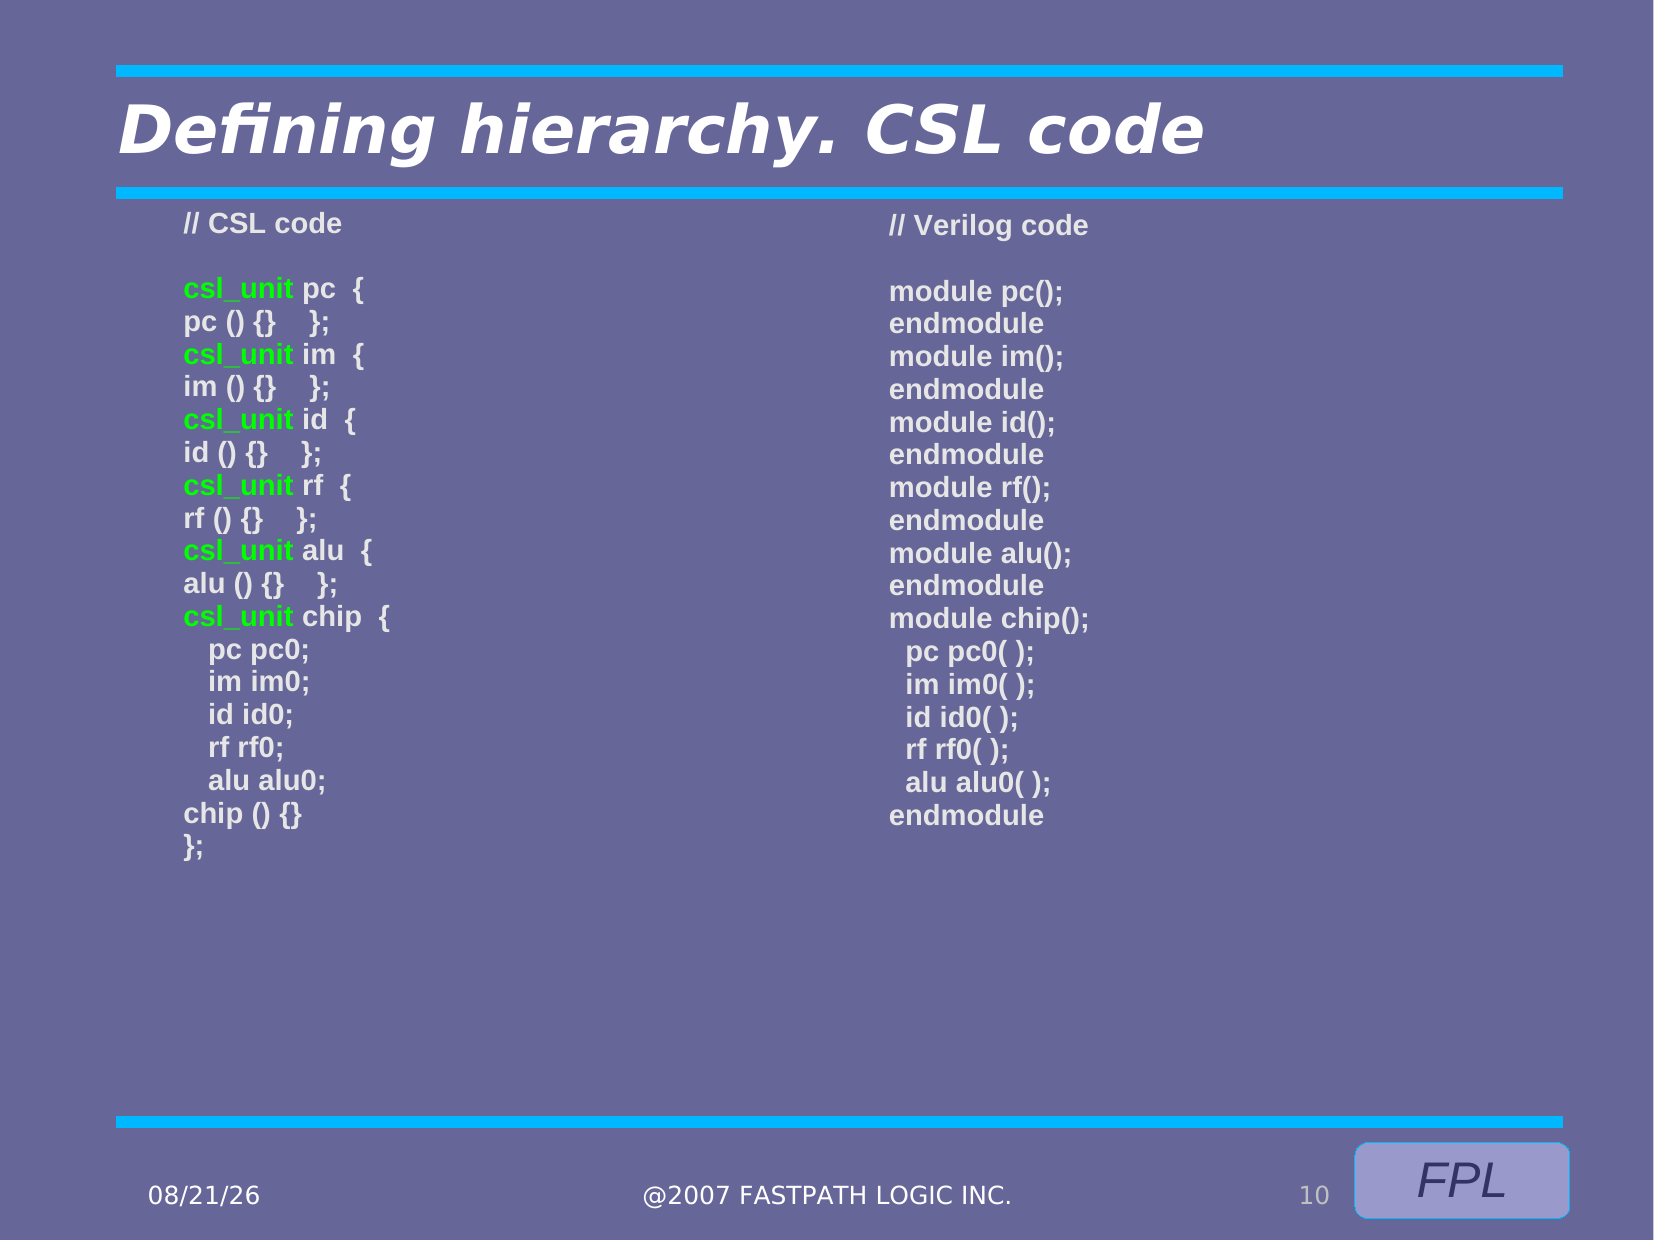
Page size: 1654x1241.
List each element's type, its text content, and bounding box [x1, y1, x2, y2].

list // Verilog code module pc(); endmodule module im(); endmodule module id(); endmodule module rf(); endmodule module alu(); endmodule module chip(); pc pc0( ); im im0( ); id id0( ); rf rf0( ); alu alu0( ); endmodule [871, 208, 1574, 1121]
list [858, 220, 1562, 1133]
list // CSL code csl_unit pc { pc () {} }; csl_unit im { im () {} }; csl_unit id { id () {} }; csl_unit rf { rf () {} }; csl_unit alu { alu () {} }; csl_unit chip { pc pc0; im im0; id id0; rf rf0; alu alu0; chip () {} }; [165, 206, 868, 1136]
title Defining hierarchy. CSL code [118, 41, 1531, 219]
